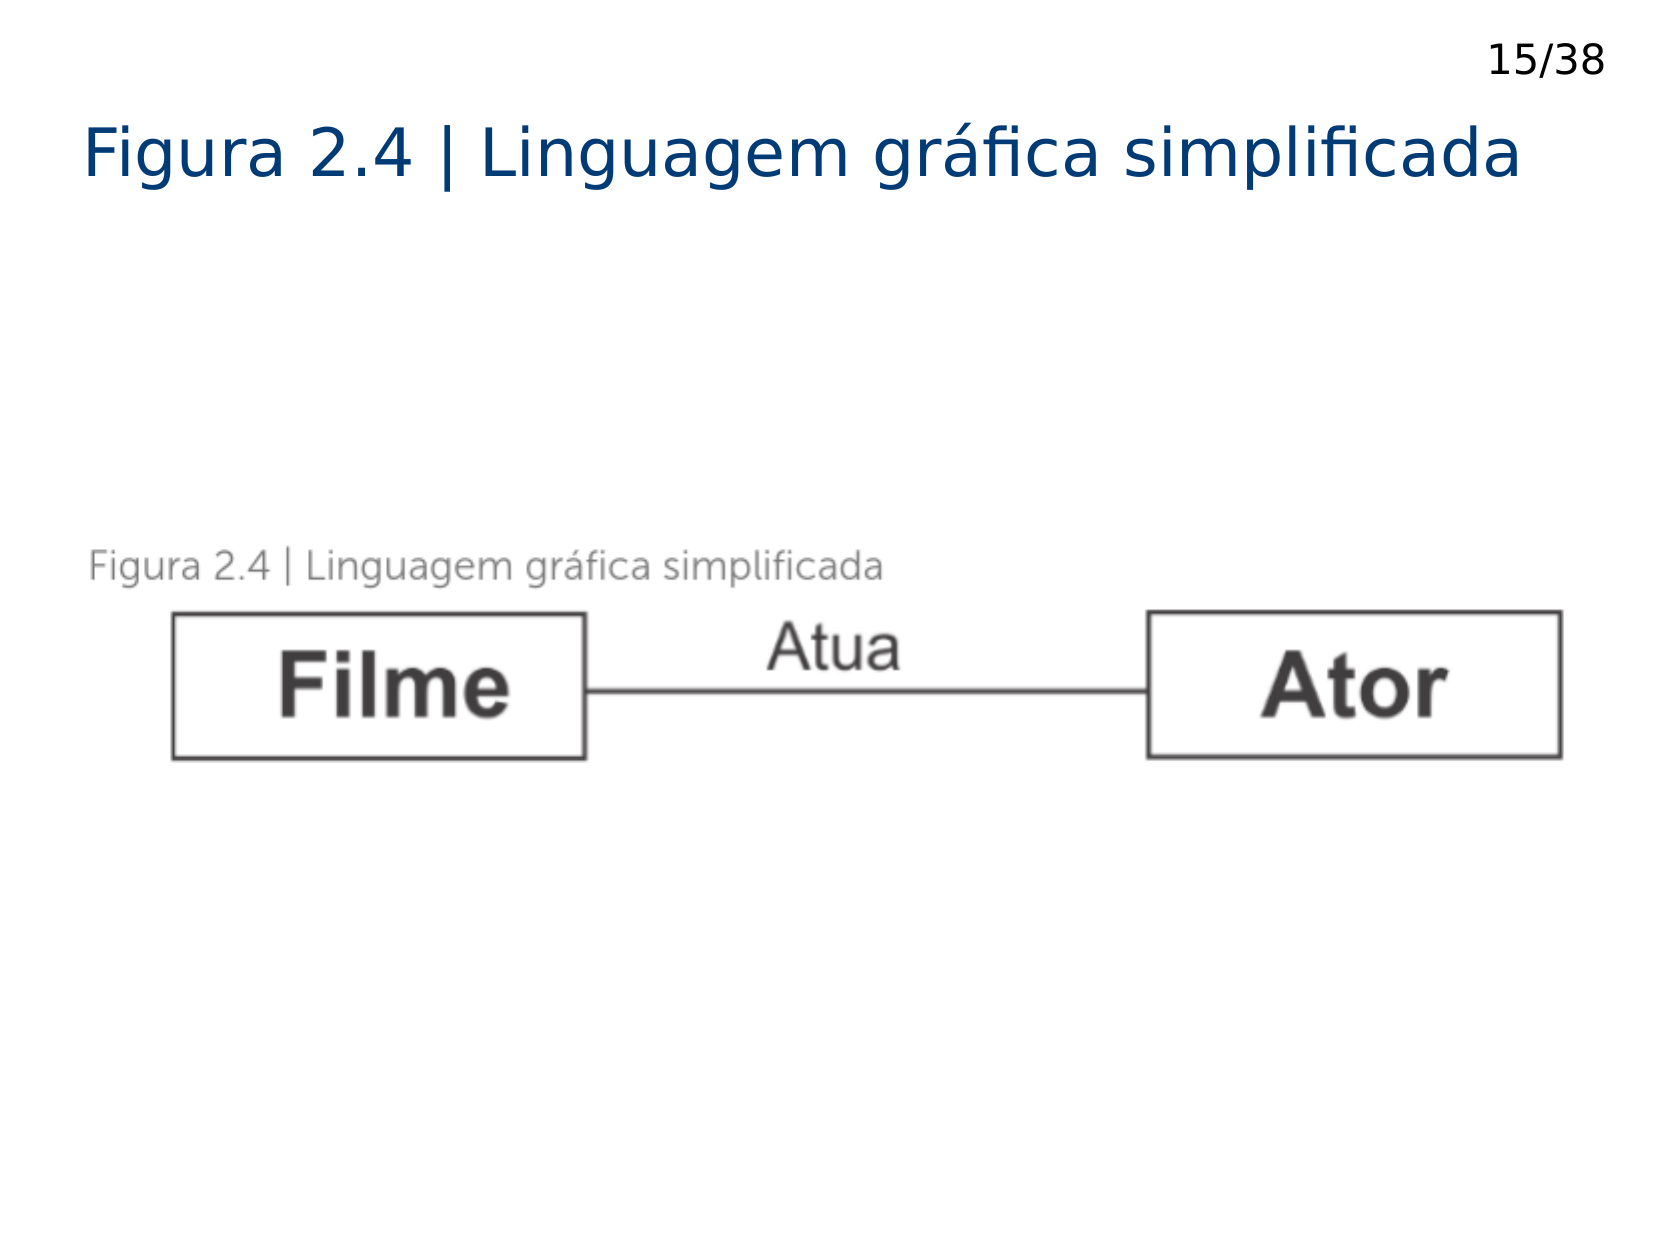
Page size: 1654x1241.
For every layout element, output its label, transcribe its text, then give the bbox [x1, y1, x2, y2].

title Figura 2.4 | Linguagem gráfica simplificada [82, 82, 1571, 224]
picture [85, 538, 1570, 767]
